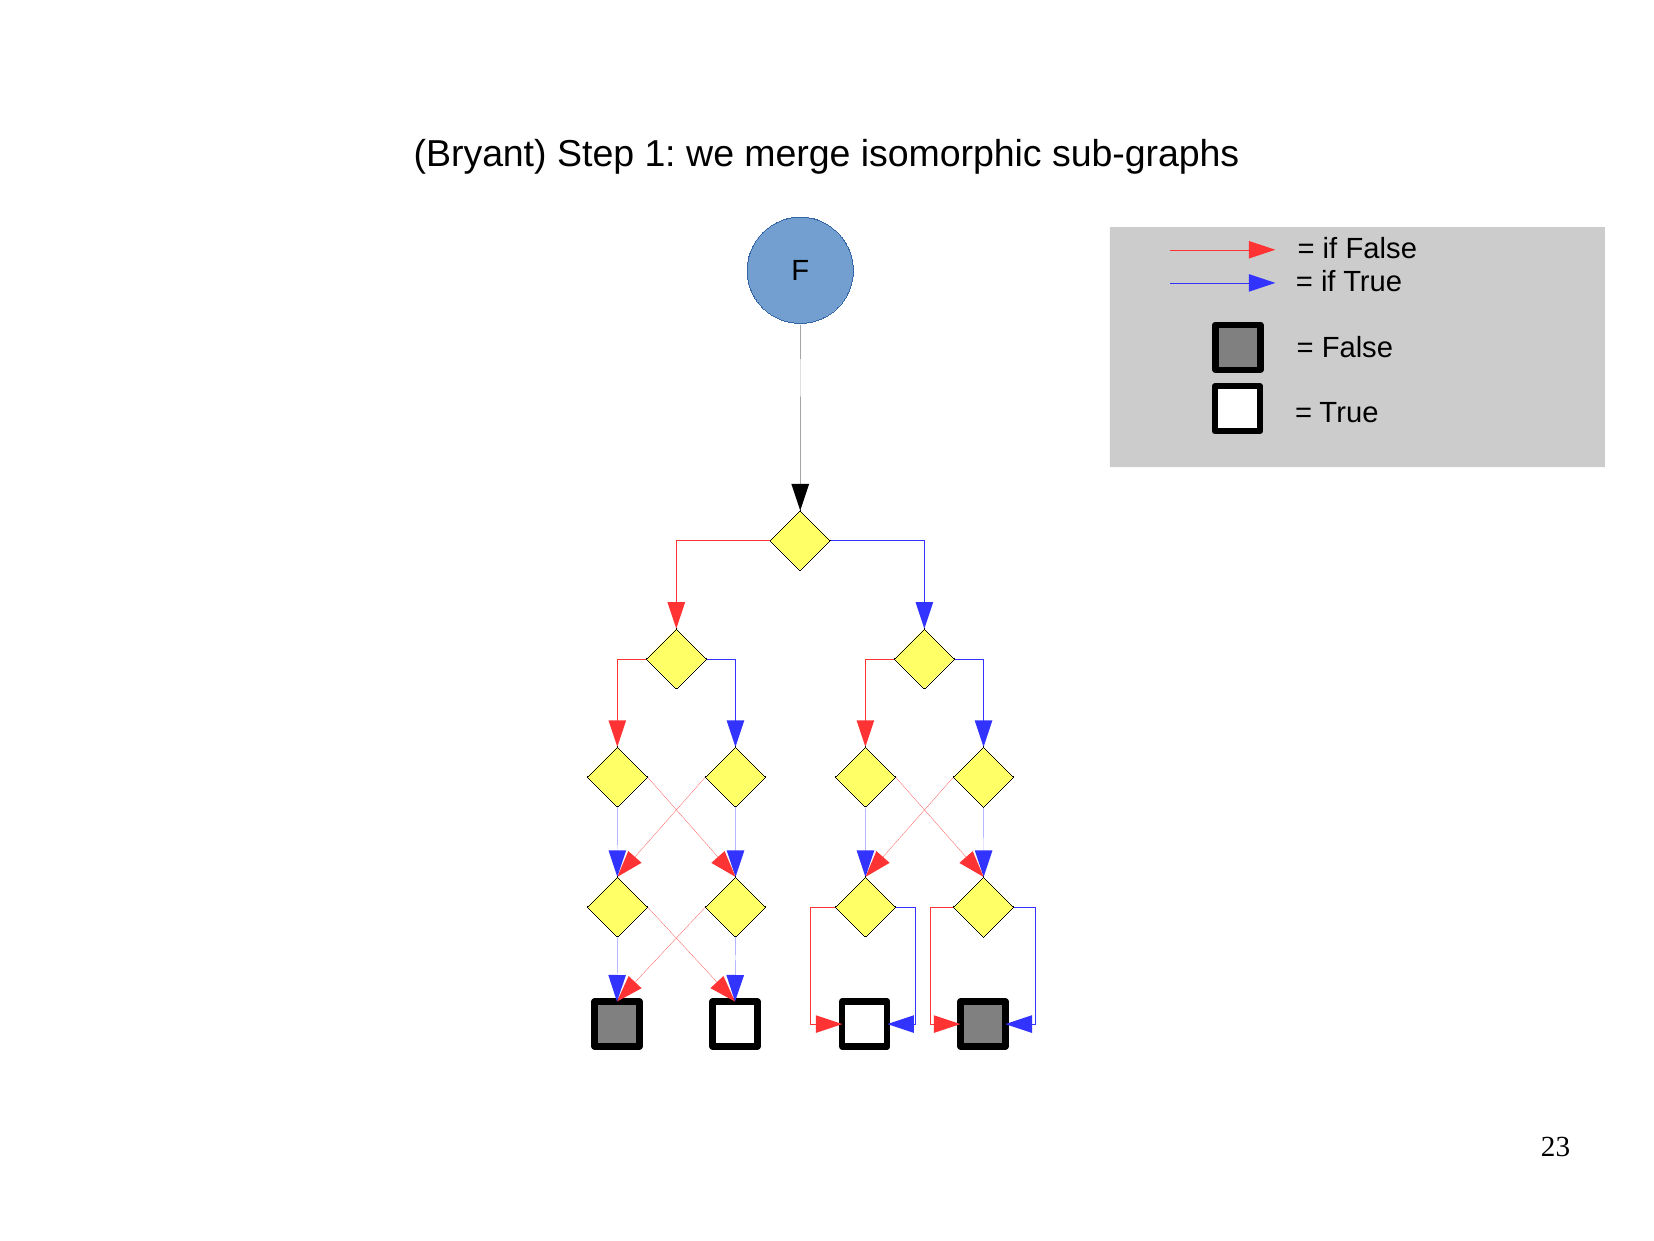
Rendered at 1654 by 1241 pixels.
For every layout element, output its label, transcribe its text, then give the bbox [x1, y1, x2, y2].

text_box [594, 1001, 640, 1047]
title (Bryant) Step 1: we merge isomorphic sub-graphs [82, 49, 1571, 257]
text_box F [747, 257, 854, 324]
text_box [1215, 386, 1261, 432]
text_box [587, 876, 648, 937]
text_box [712, 1001, 758, 1047]
text_box [953, 746, 1014, 808]
text_box [835, 746, 896, 807]
text_box [835, 876, 896, 937]
text_box [705, 746, 766, 807]
text_box [705, 876, 766, 937]
text_box [587, 746, 648, 807]
text_box [646, 628, 707, 689]
text_box [953, 876, 1014, 938]
text_box = if False = if True = False = True [1109, 227, 1605, 468]
text_box [1215, 324, 1261, 370]
text_box [960, 1001, 1006, 1047]
text_box [770, 510, 831, 571]
text_box [842, 1001, 888, 1047]
text_box [894, 628, 955, 689]
